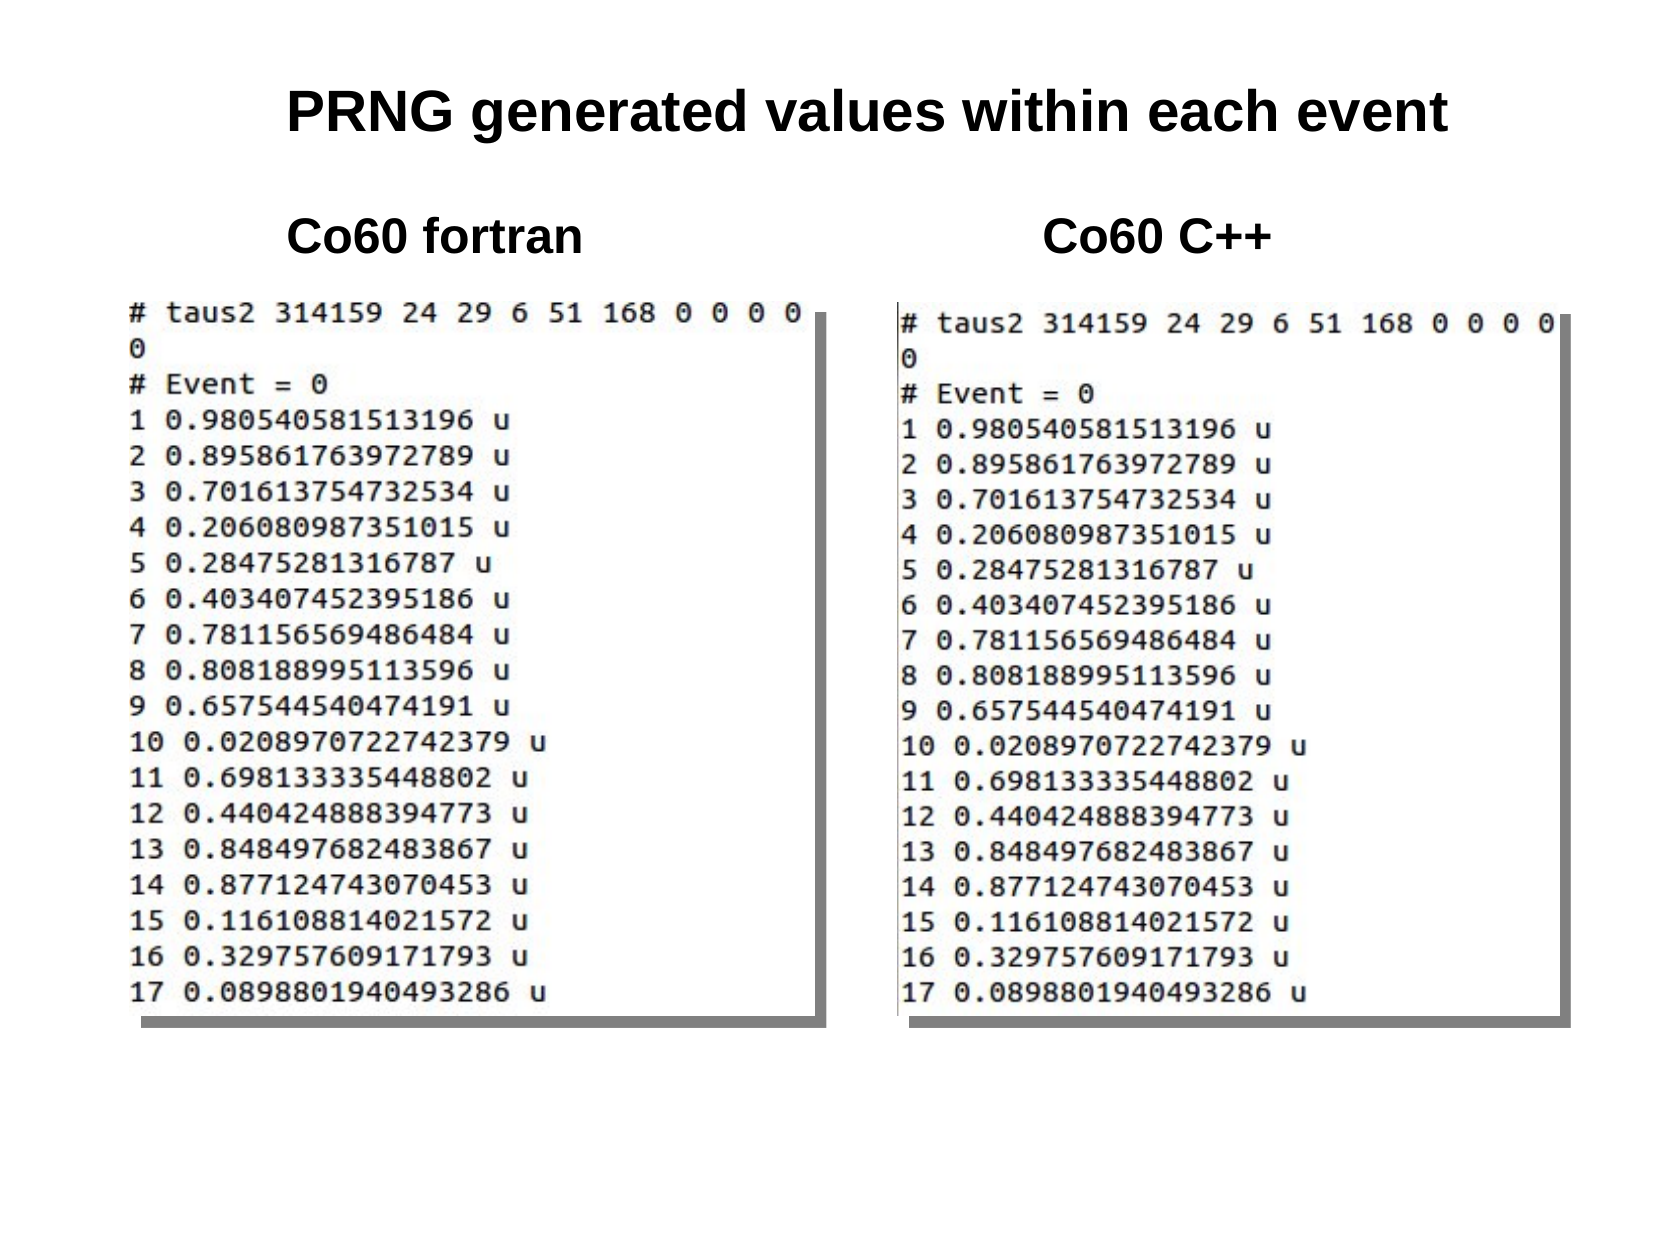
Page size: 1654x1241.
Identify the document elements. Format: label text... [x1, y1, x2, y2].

text_box PRNG generated values within each event [271, 70, 1465, 151]
text_box Co60 C++ [1027, 201, 1453, 272]
picture [897, 302, 1560, 1016]
text_box Co60 fortran [271, 201, 721, 272]
picture [129, 301, 815, 1016]
